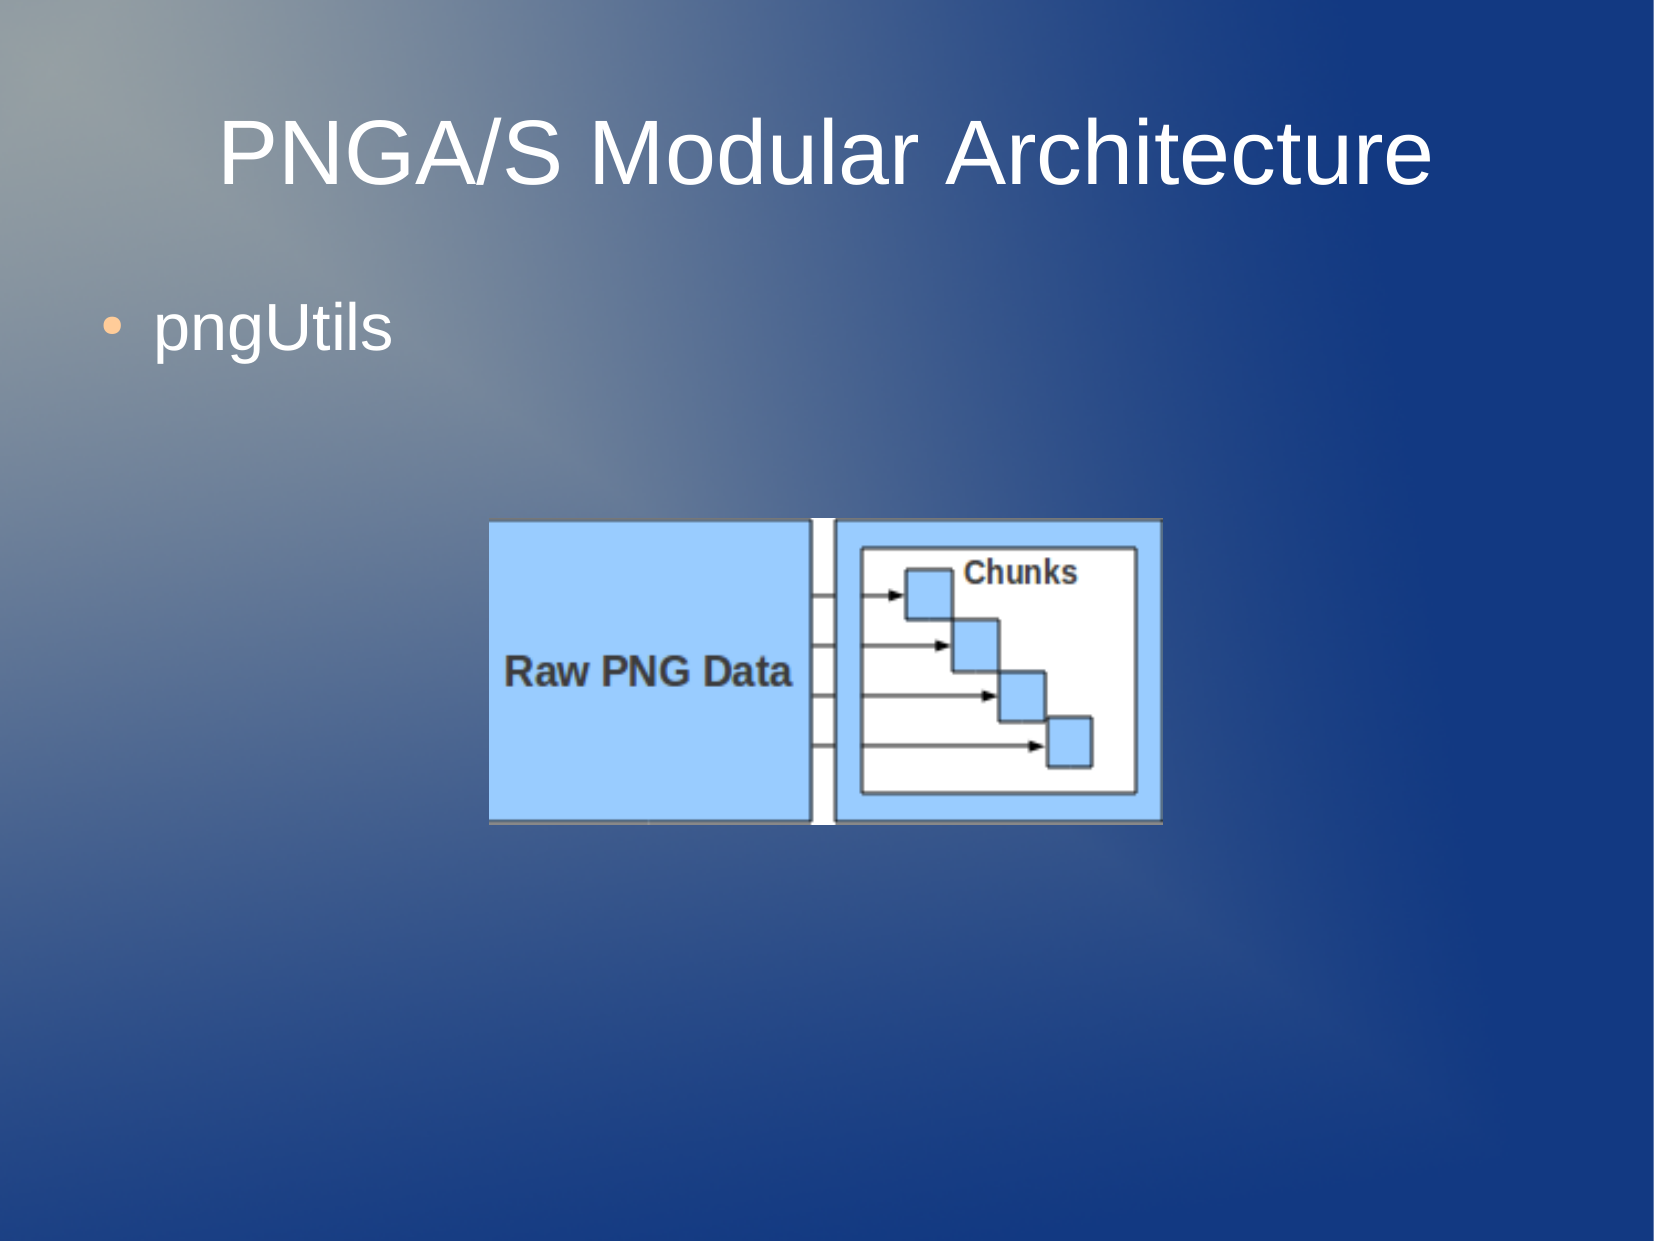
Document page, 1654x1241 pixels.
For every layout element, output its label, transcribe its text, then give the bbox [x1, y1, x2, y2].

list pngUtils [82, 290, 1571, 1094]
picture [0, 0, 1654, 1241]
title PNGA/S Modular Architecture [82, 56, 1571, 250]
